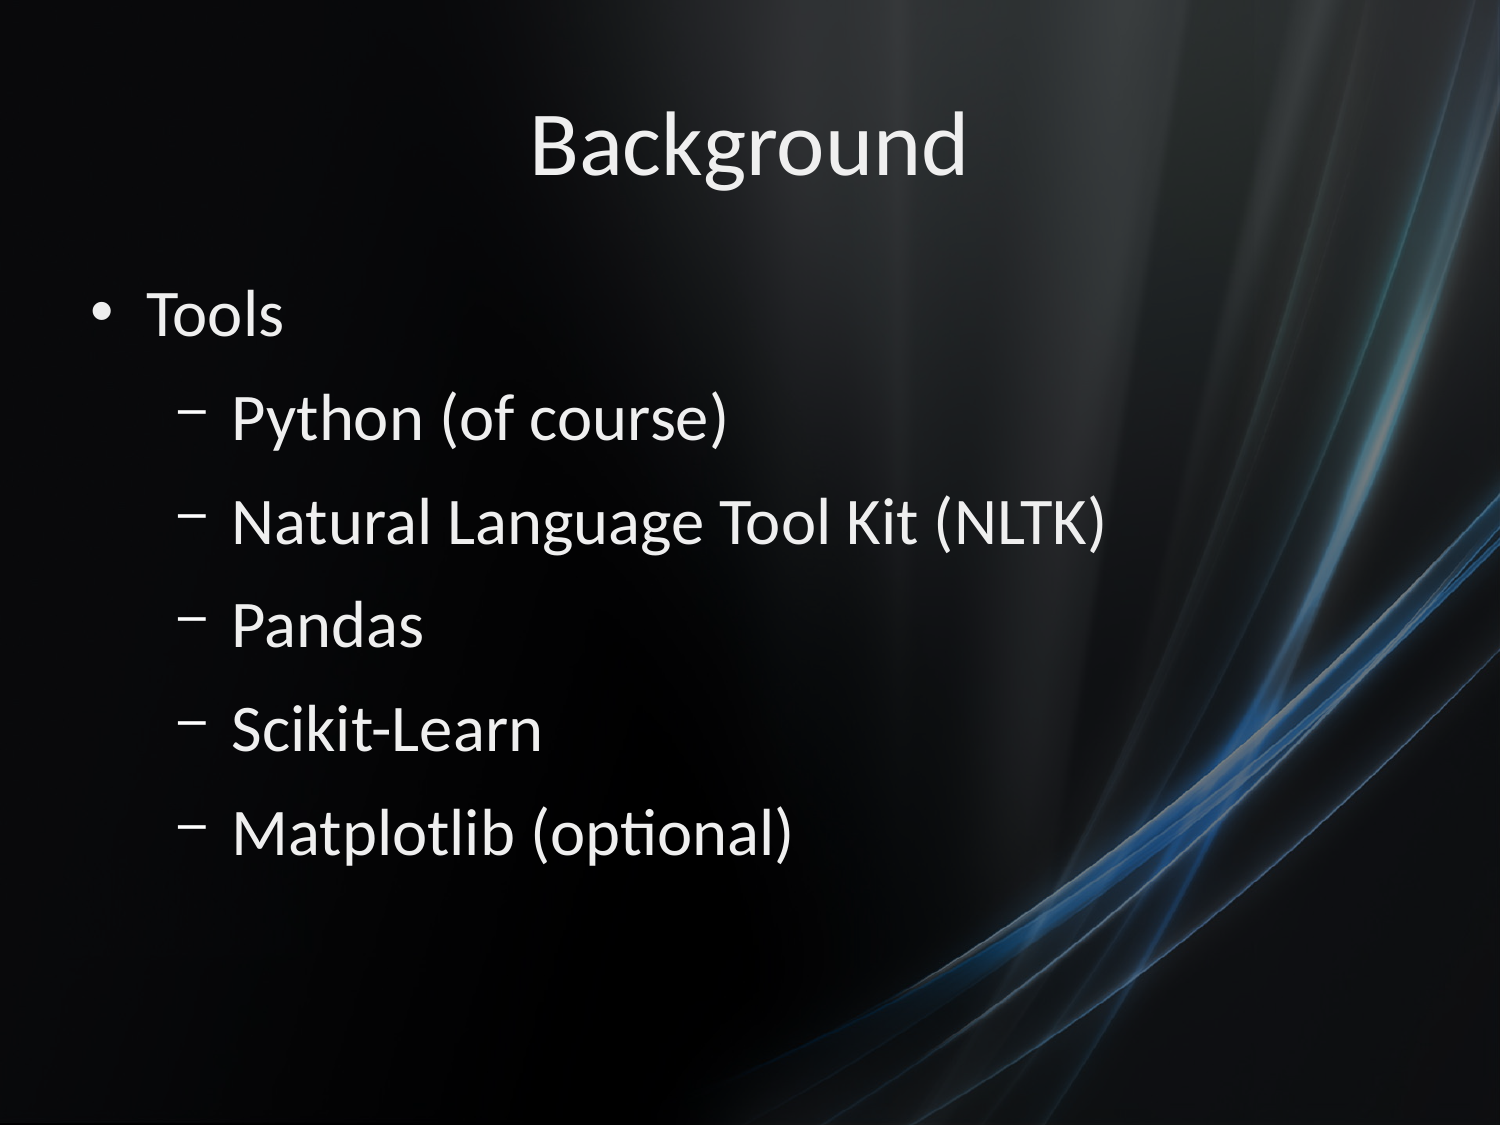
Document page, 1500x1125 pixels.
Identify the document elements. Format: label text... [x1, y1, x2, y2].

title Background [75, 45, 1425, 233]
list Tools Python (of course) Natural Language Tool Kit (NLTK) Pandas Scikit-Learn Matplotlib (optional) [75, 262, 1425, 1005]
text_box [0, 0, 1500, 1125]
